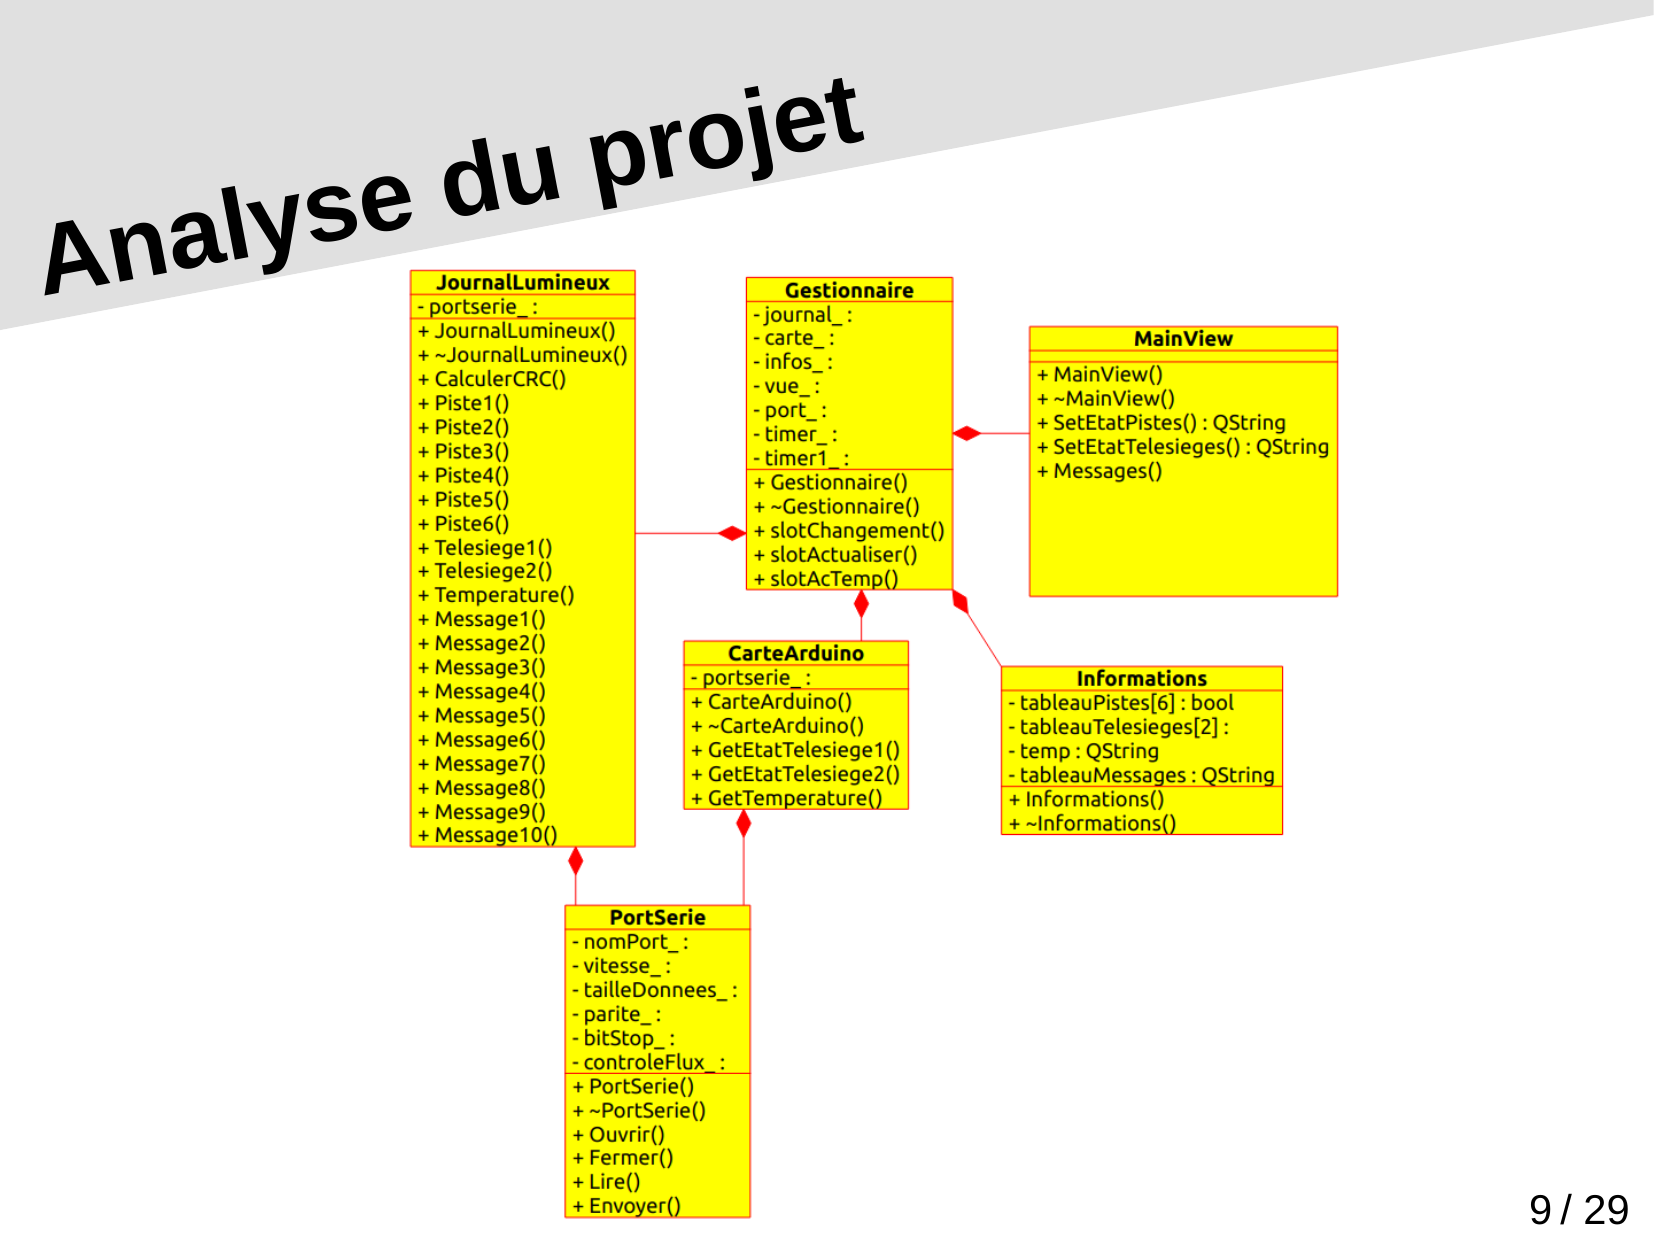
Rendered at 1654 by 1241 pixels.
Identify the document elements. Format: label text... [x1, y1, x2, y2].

title Analyse du projet [17, 0, 1518, 365]
picture [390, 269, 1351, 1221]
